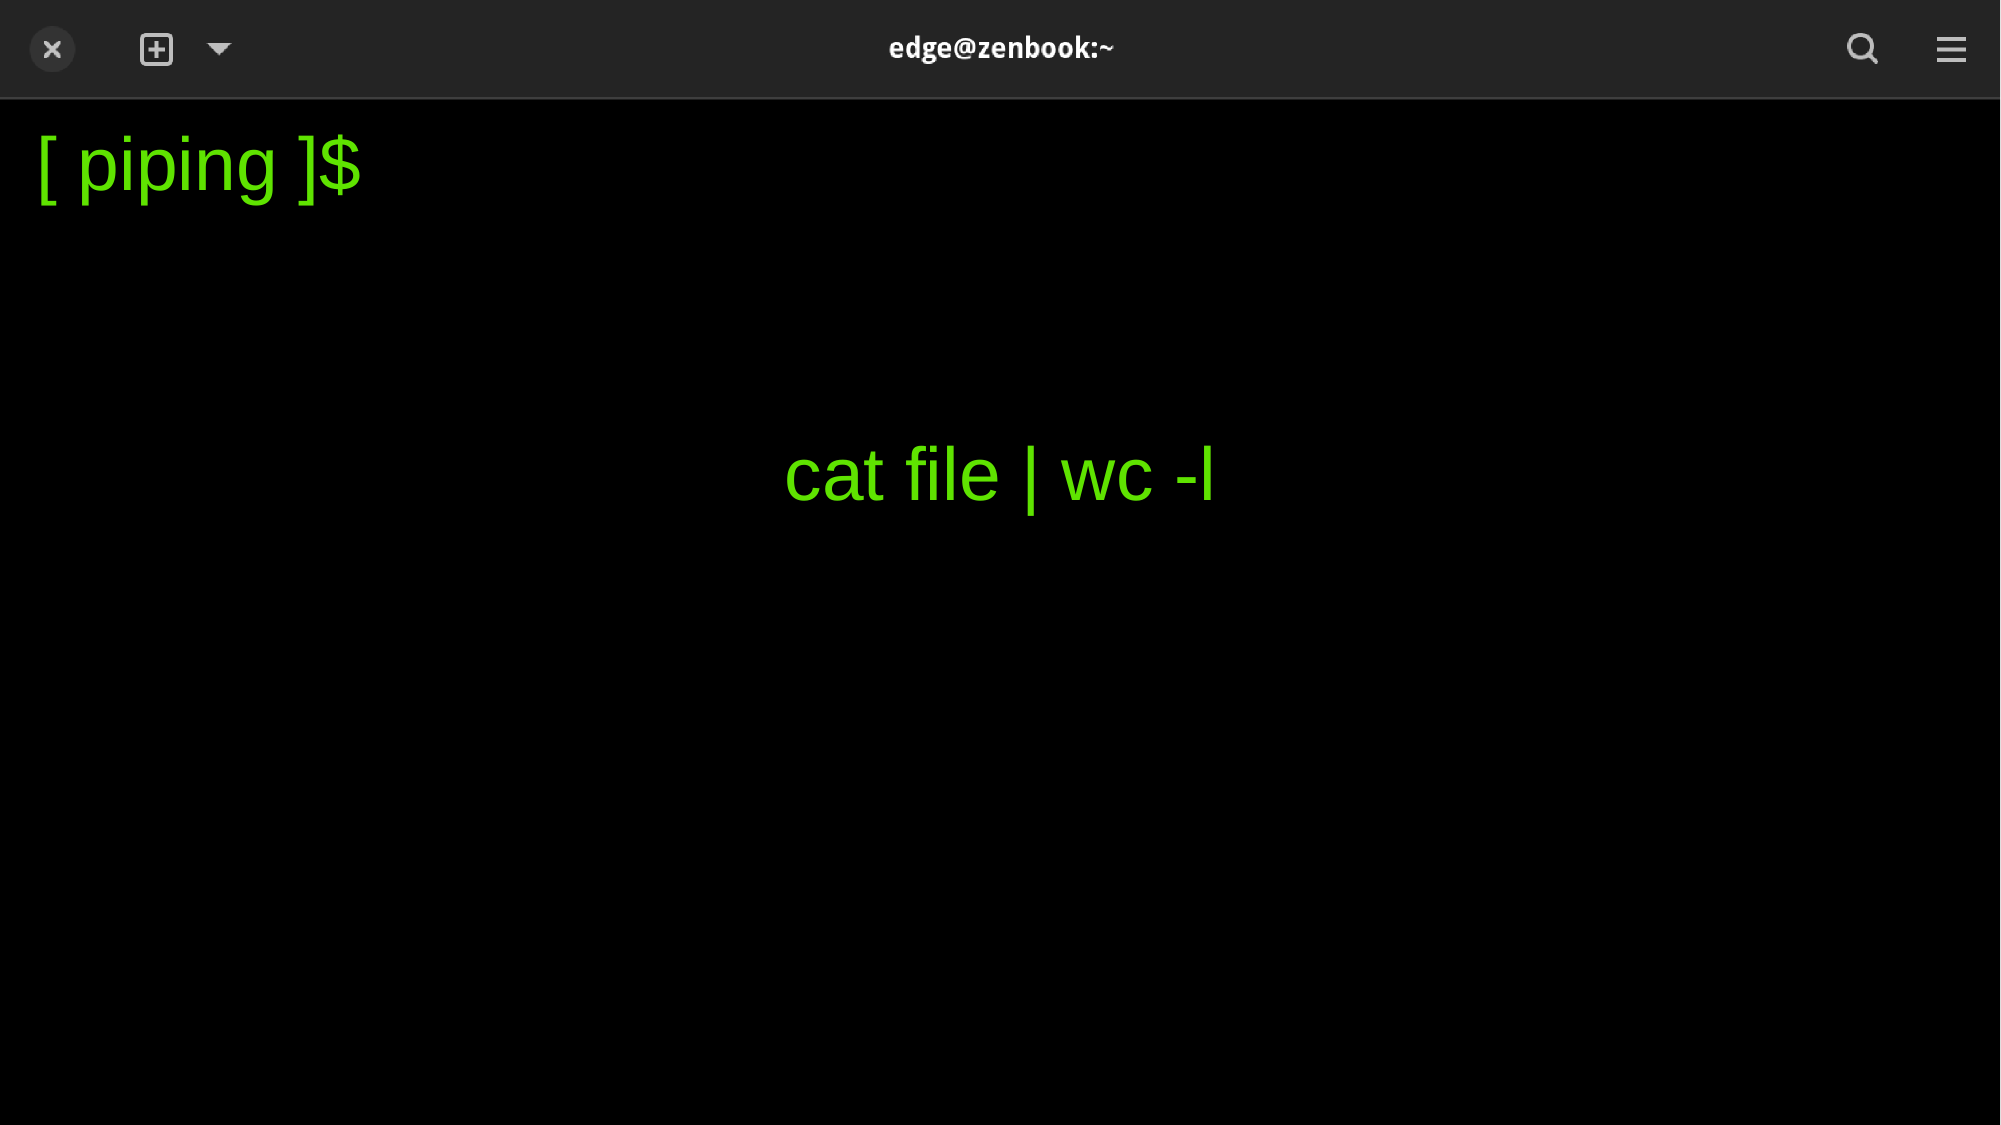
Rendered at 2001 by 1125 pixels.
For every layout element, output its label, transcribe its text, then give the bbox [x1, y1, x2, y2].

subtitle [ piping ]$ cat file | wc -l [21, 122, 1980, 1108]
picture [0, 0, 2001, 1125]
